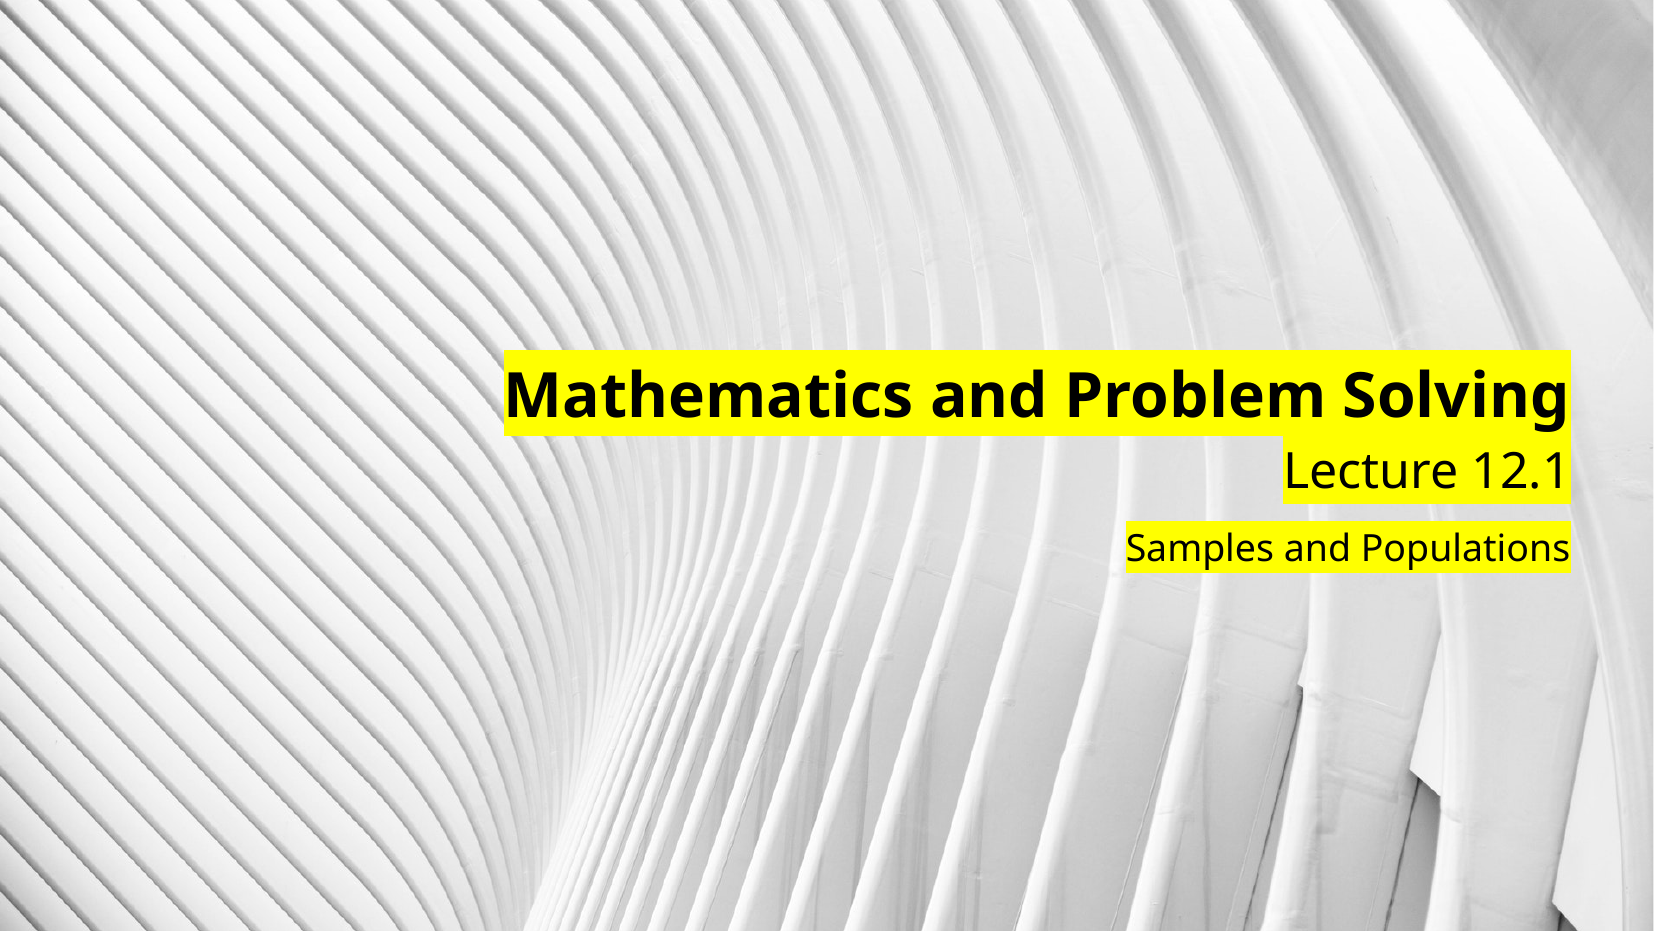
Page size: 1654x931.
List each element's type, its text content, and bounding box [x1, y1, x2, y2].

picture [0, 0, 1654, 931]
list Mathematics and Problem Solving Lecture 12.1 Samples and Populations [82, 37, 1571, 886]
